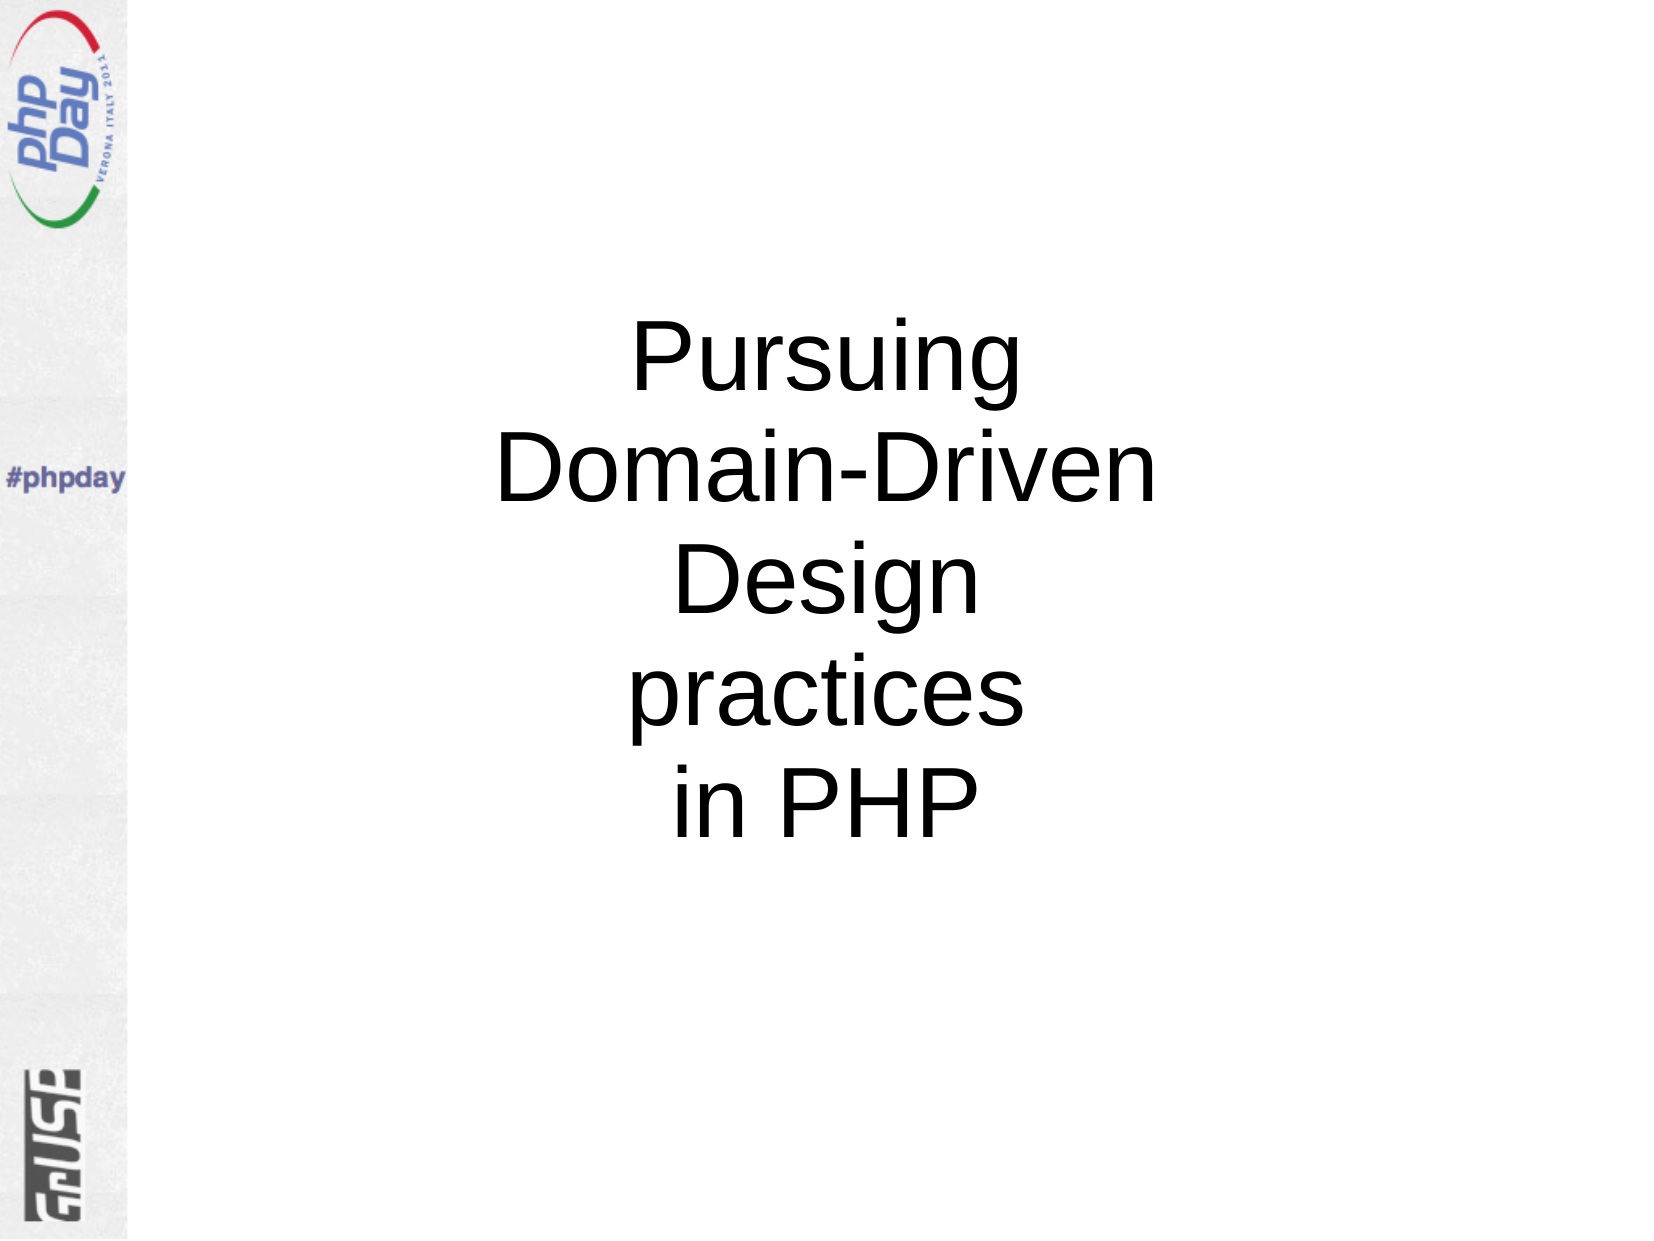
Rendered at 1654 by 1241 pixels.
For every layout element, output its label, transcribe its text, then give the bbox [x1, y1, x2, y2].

subtitle Pursuing Domain-Driven Design practices in PHP [82, 49, 1571, 1109]
picture [0, 0, 1654, 1241]
